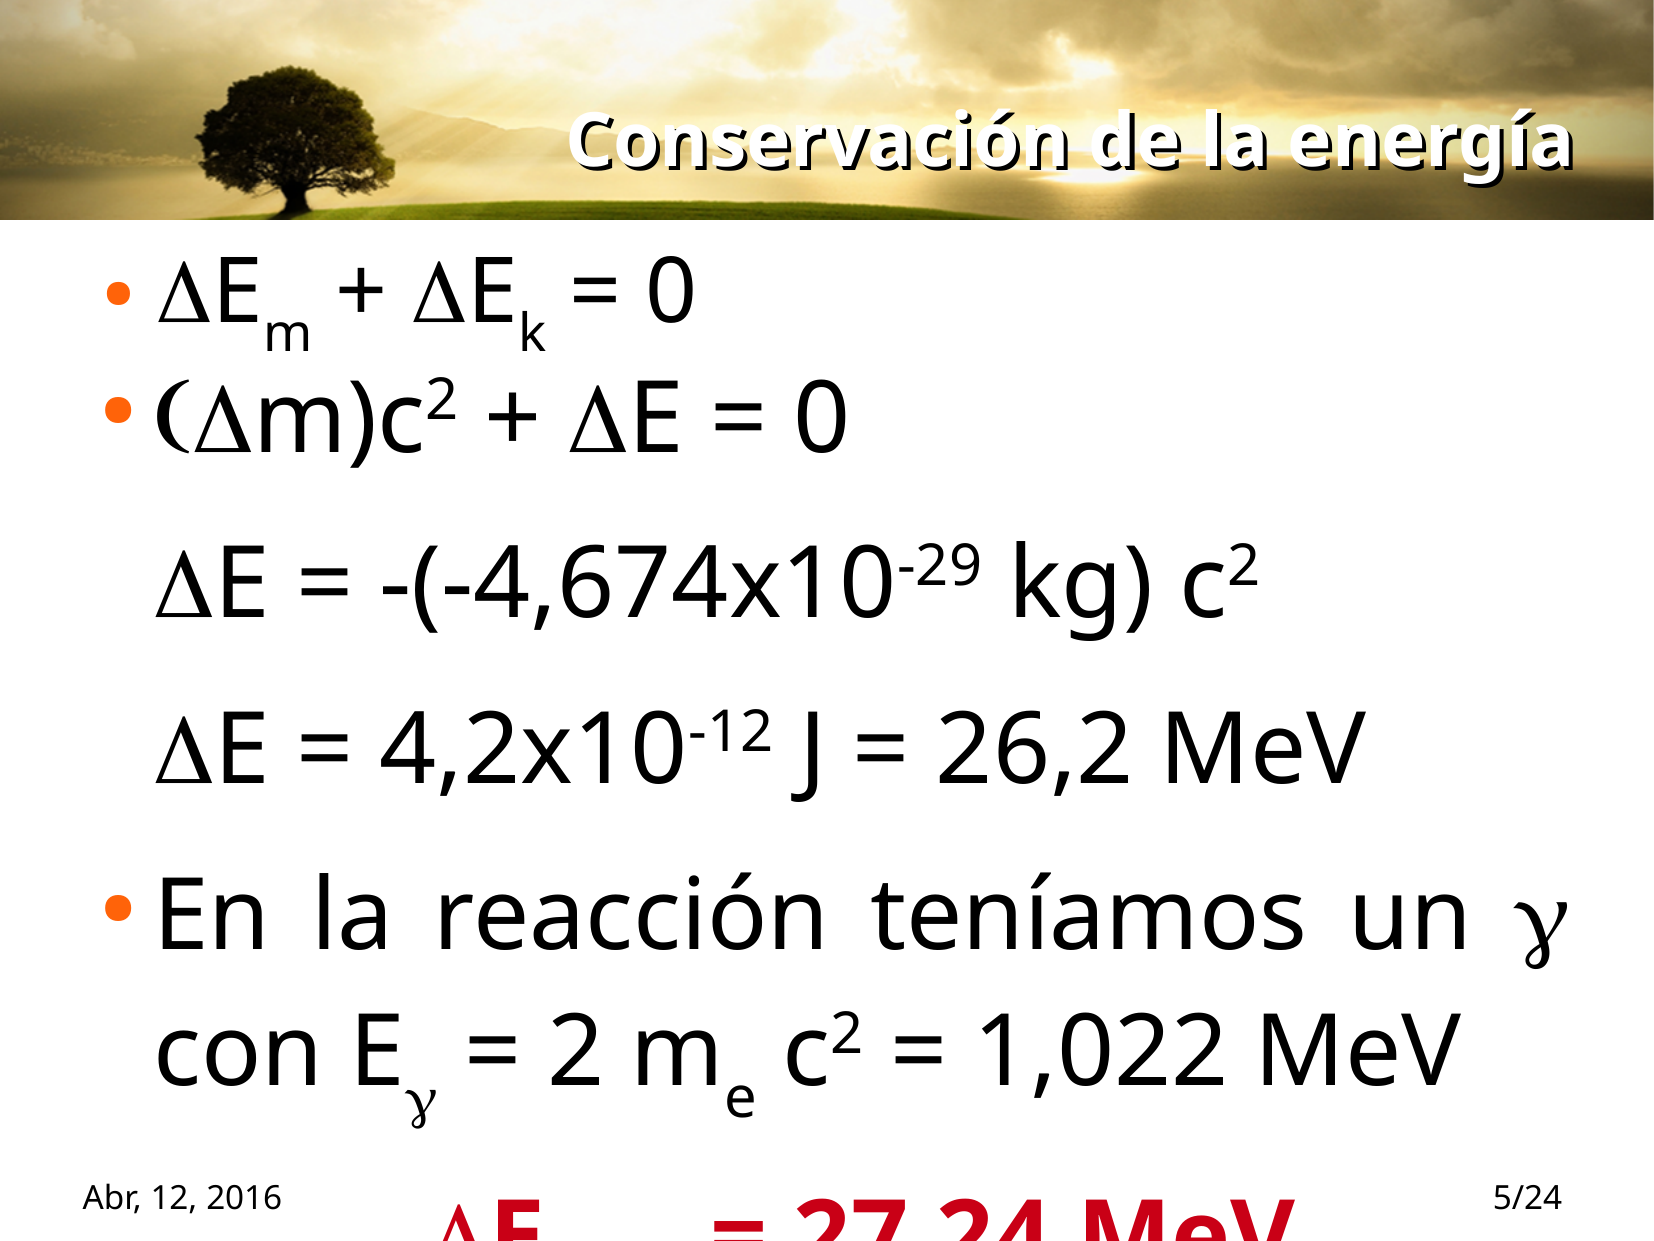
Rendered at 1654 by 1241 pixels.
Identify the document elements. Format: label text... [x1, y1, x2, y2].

list (Dm)c2 + DE = 0 DE = -(-4,674x10-29 kg) c2 DE = 4,2x10-12 J = 26,2 MeV En la reacción teníamos un g con Eg = 2 me c2 = 1,022 MeV DEtotal = 27,24 MeV [82, 345, 1571, 1241]
title Conservación de la energía [86, 49, 1576, 226]
text_box DEm + DEk = 0 [92, 225, 856, 368]
picture [0, 0, 1654, 220]
